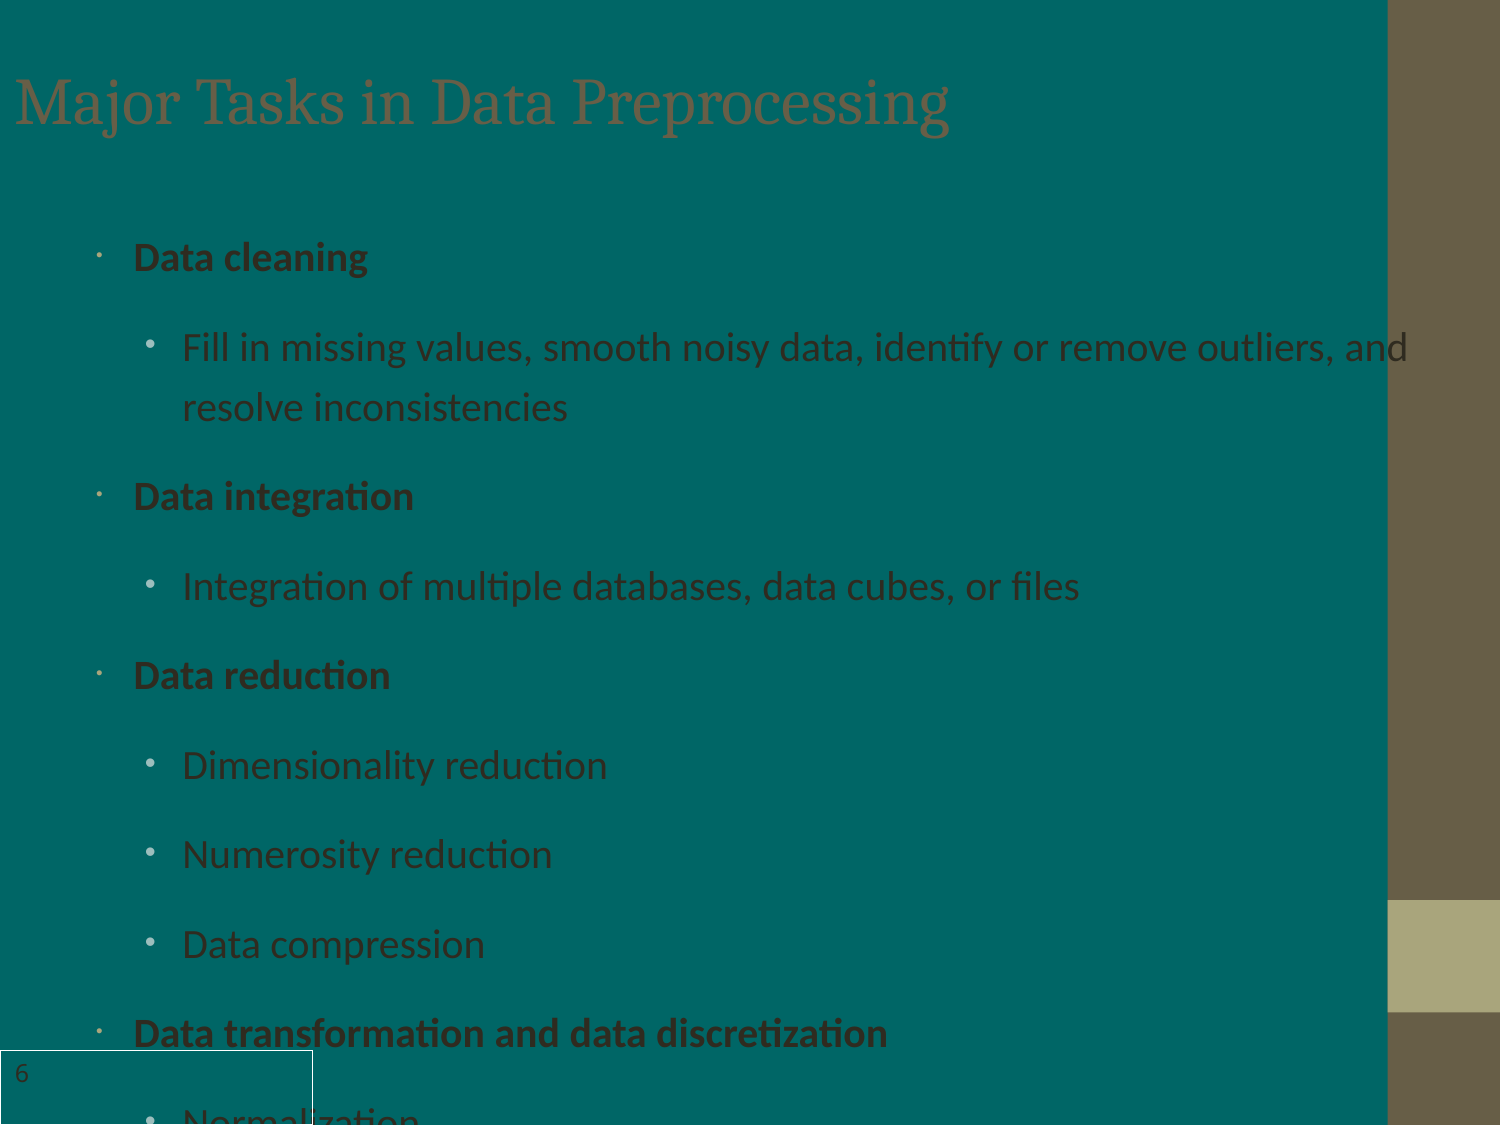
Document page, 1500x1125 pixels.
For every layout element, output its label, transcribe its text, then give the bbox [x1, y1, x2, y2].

list Data cleaning Fill in missing values, smooth noisy data, identify or remove outliers, and resolve inconsistencies Data integration Integration of multiple databases, data cubes, or files Data reduction Dimensionality reduction Numerosity reduction Data compression Data transformation and data discretization Normalization Concept hierarchy generation [62, 212, 1425, 1050]
slide_number <number> [0, 1050, 313, 1125]
title Major Tasks in Data Preprocessing [0, 50, 1500, 163]
